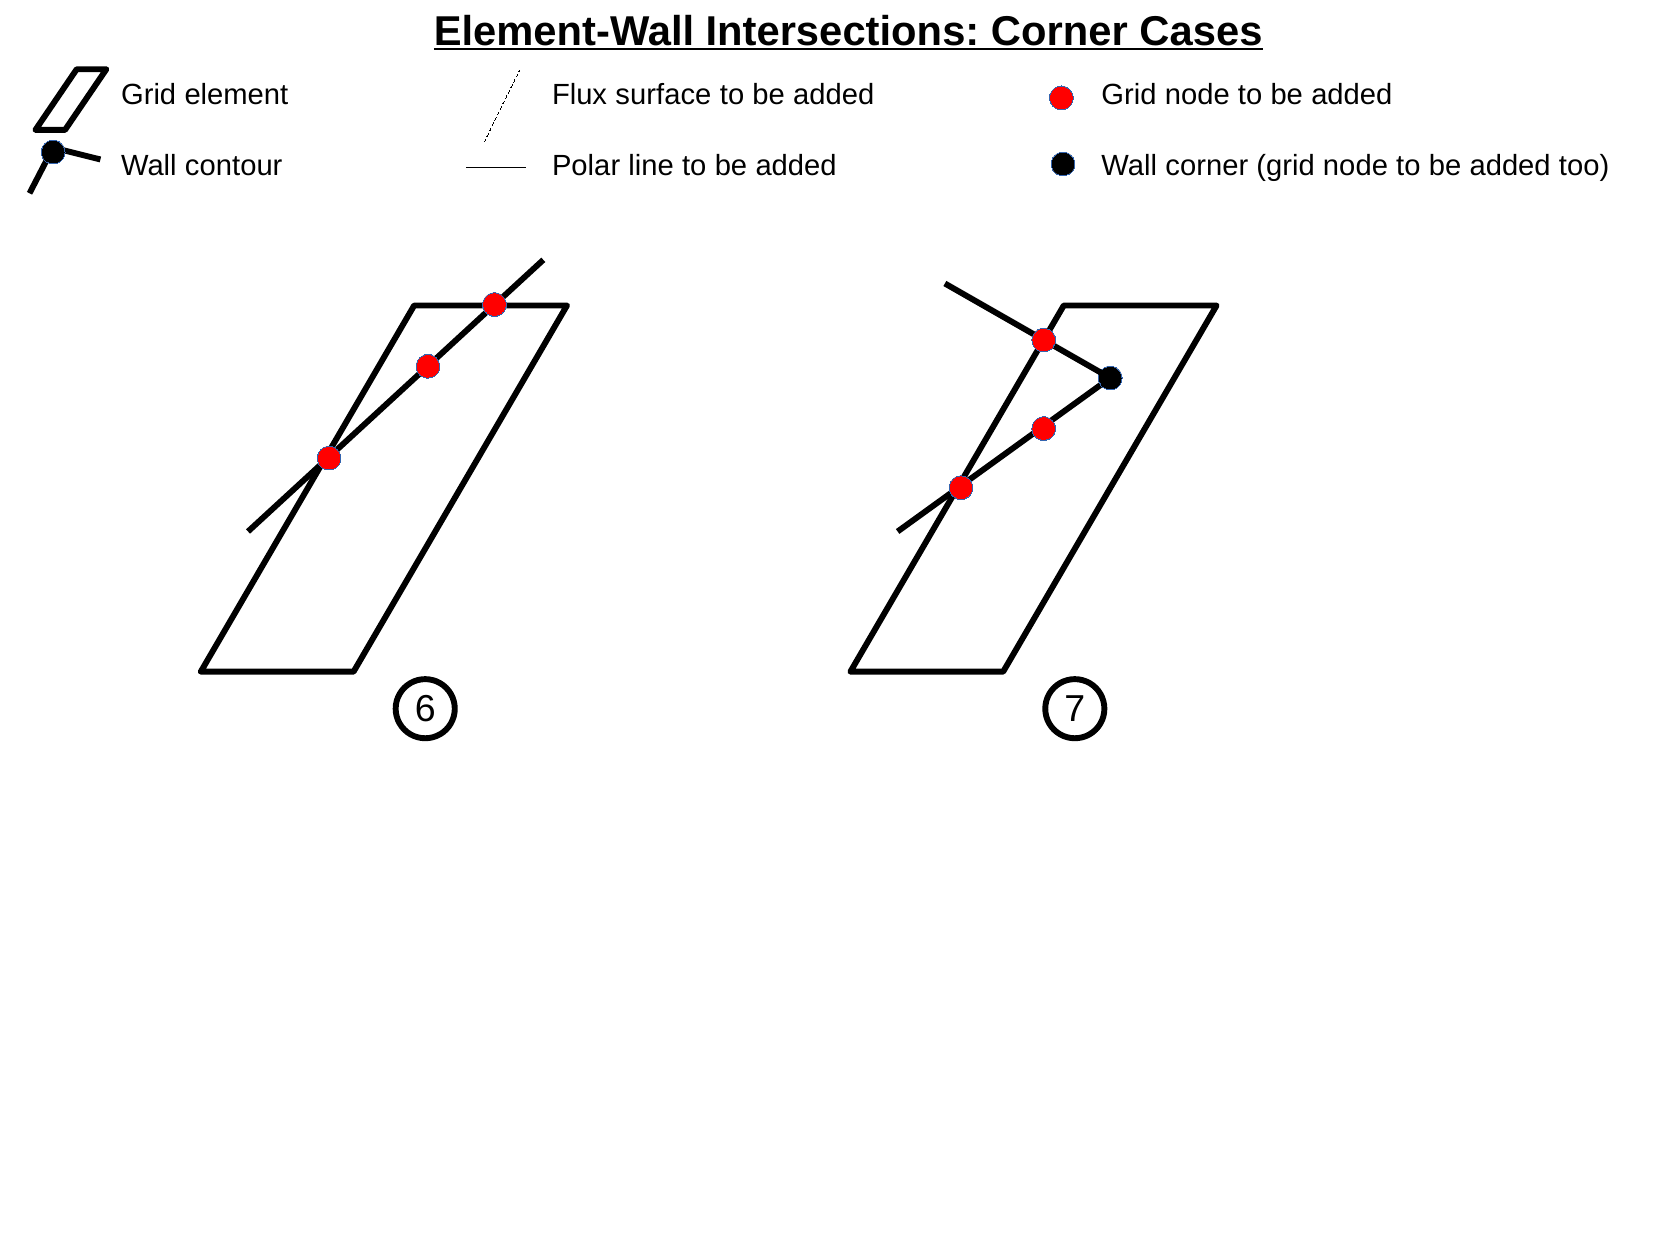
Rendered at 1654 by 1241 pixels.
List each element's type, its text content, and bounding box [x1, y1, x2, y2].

text_box [949, 475, 973, 500]
text_box Wall contour [106, 141, 367, 190]
text_box [1049, 85, 1074, 110]
text_box 6 [395, 679, 455, 739]
text_box Grid element [106, 70, 367, 119]
text_box [1031, 416, 1056, 441]
text_box 7 [1045, 679, 1105, 739]
text_box [1031, 328, 1056, 352]
text_box Element-Wall Intersections: Corner Cases [419, 0, 1376, 62]
text_box [482, 292, 507, 317]
text_box Polar line to be added [537, 141, 928, 190]
text_box [1098, 366, 1123, 390]
text_box Flux surface to be added [537, 70, 928, 119]
text_box [41, 140, 66, 164]
text_box Wall corner (grid node to be added too) [1086, 141, 1654, 190]
text_box Grid node to be added [1086, 70, 1477, 119]
text_box [416, 354, 440, 379]
text_box [317, 446, 341, 470]
text_box [1051, 152, 1075, 176]
